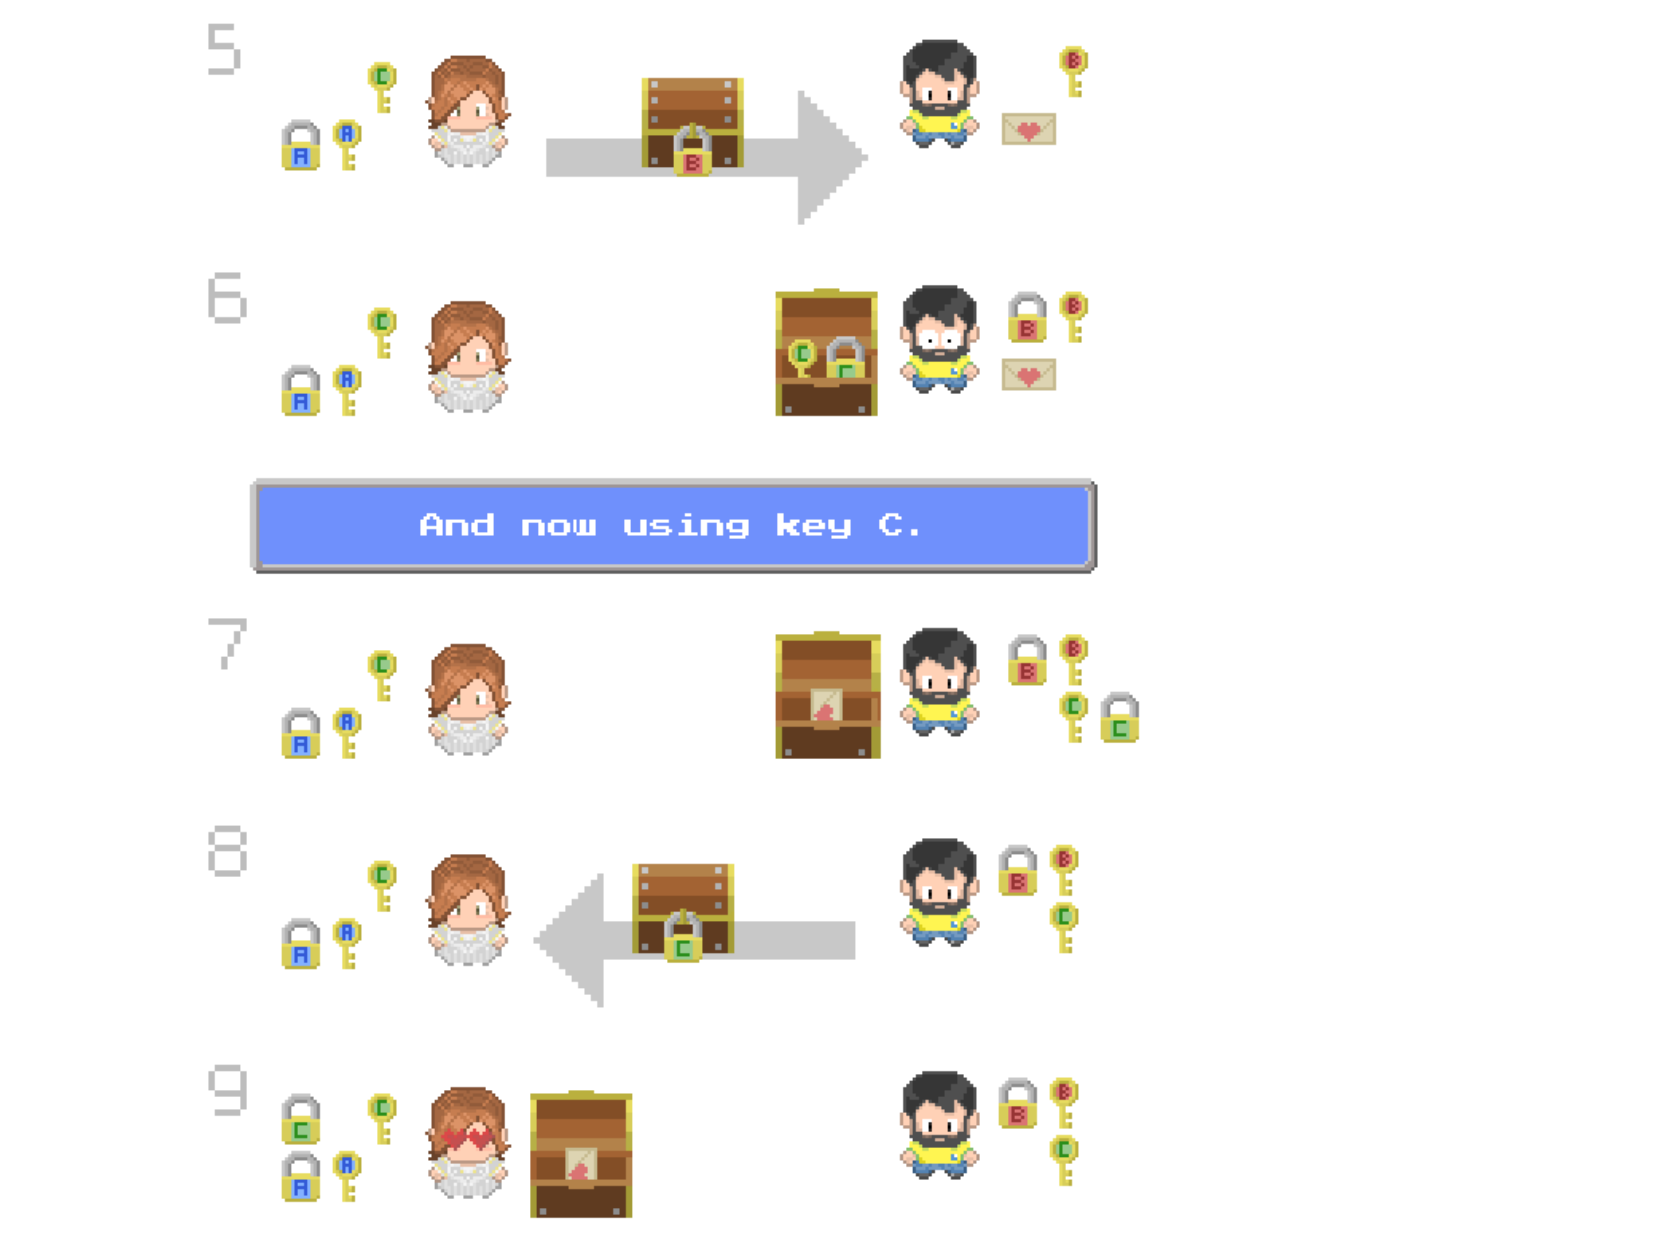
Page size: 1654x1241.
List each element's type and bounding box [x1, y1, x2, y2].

picture [196, 0, 1152, 1241]
